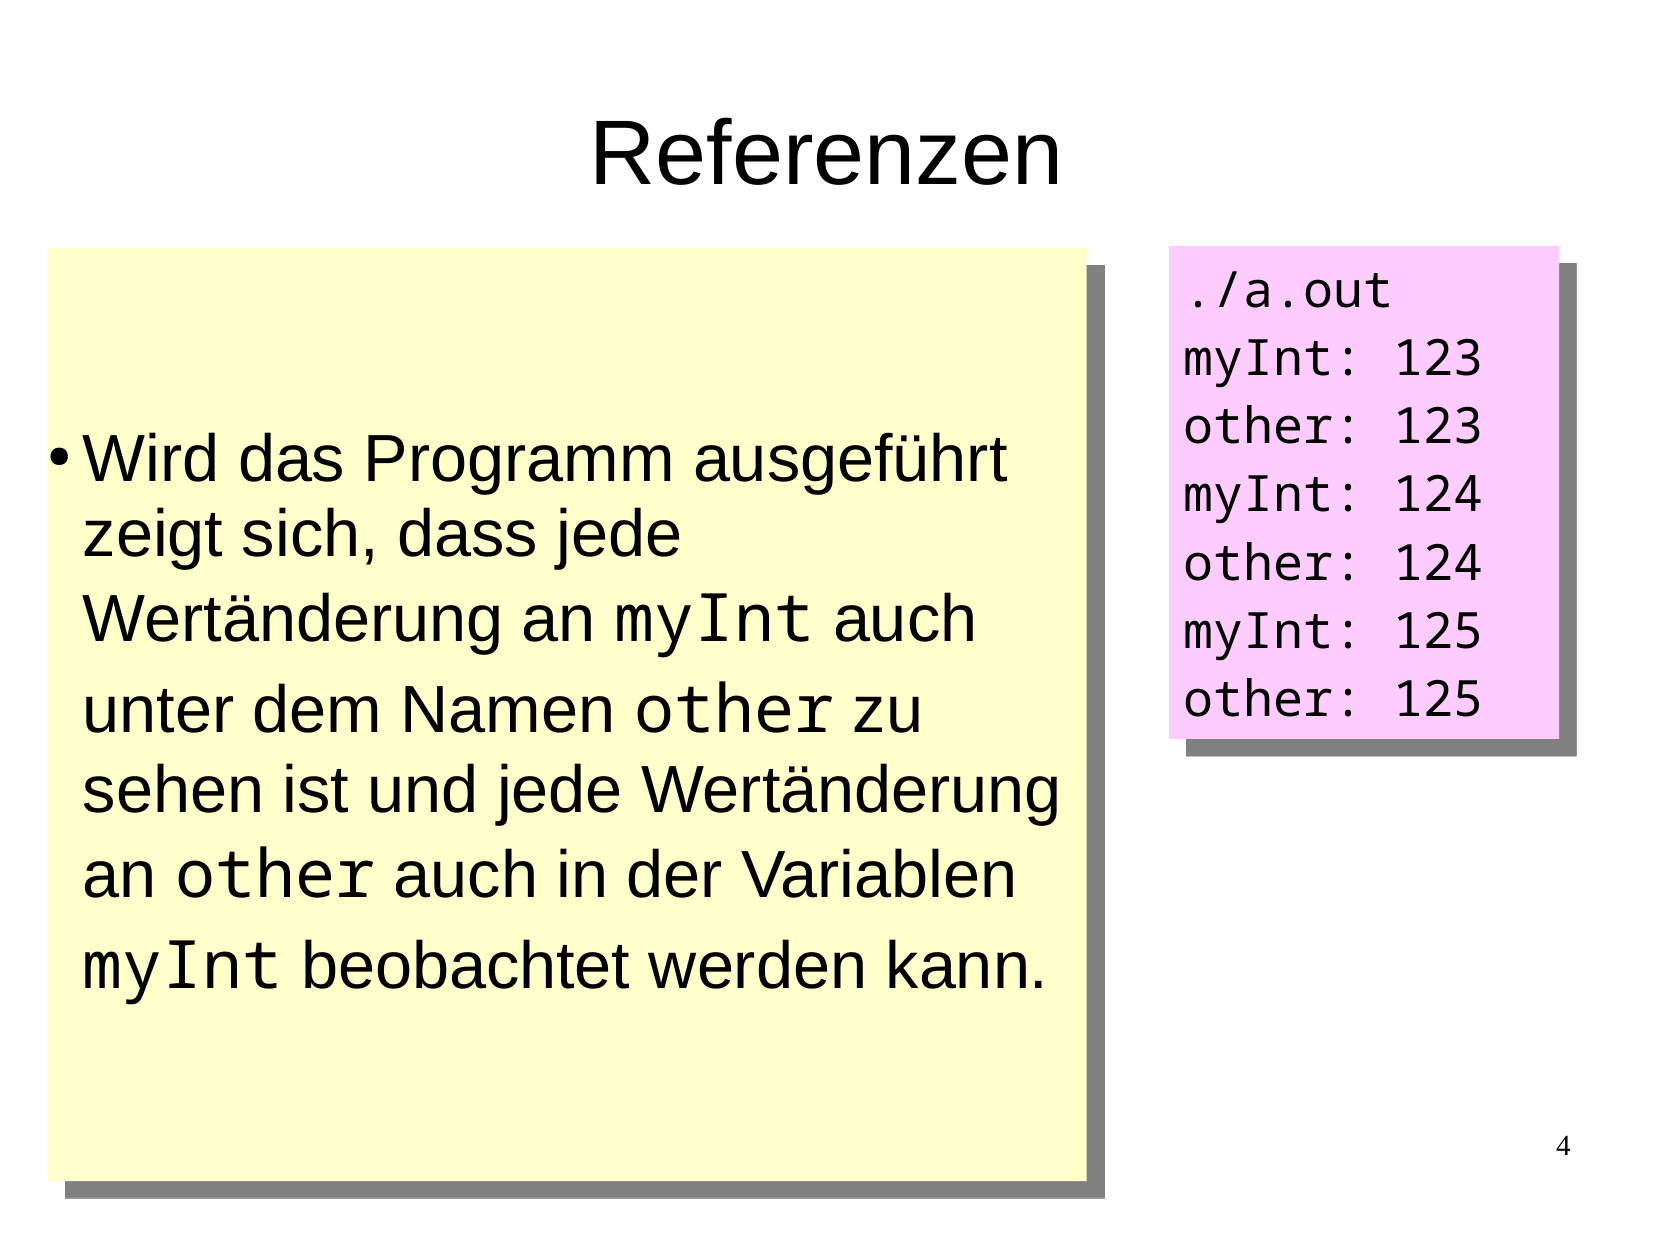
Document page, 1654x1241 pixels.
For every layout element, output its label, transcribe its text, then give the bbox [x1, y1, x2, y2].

text_box ./a.out myInt: 123 other: 123 myInt: 124 other: 124 myInt: 125 other: 125 [1169, 246, 1560, 709]
title Referenzen [82, 49, 1571, 257]
subtitle Wird das Programm ausgeführt zeigt sich, dass jede Wertänderung an myInt auch unter dem Namen other zu sehen ist und jede Wertänderung an other auch in der Variablen myInt beobachtet werden kann. [47, 248, 1087, 1182]
